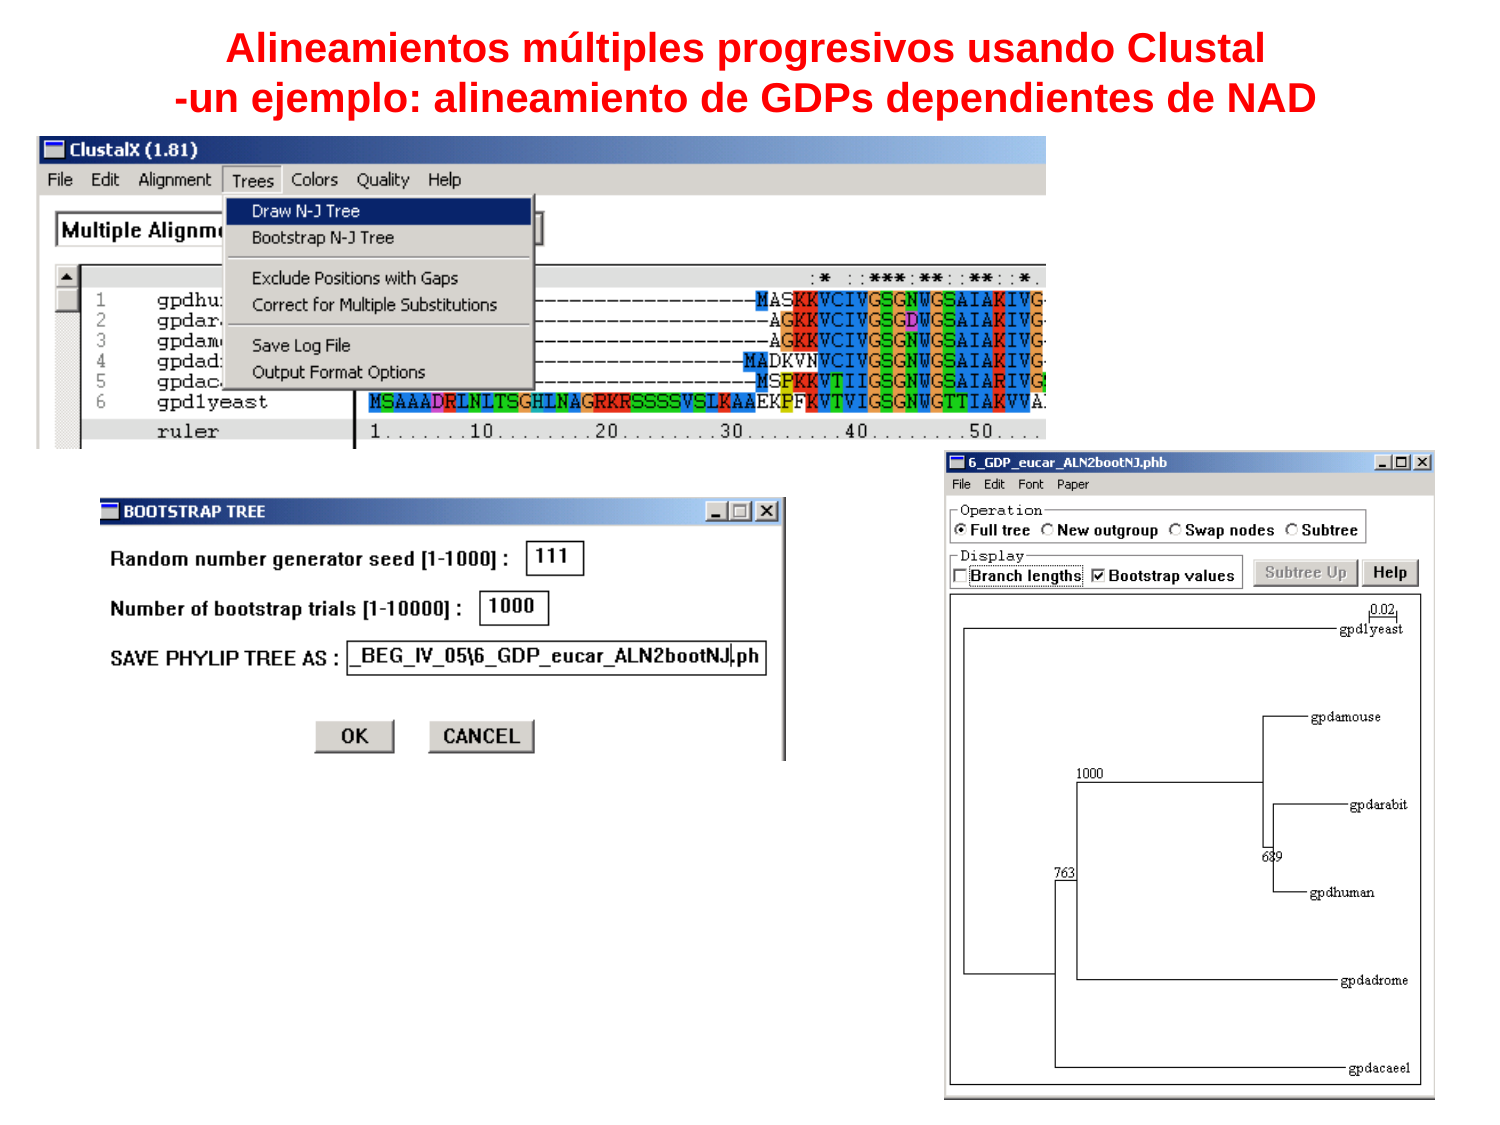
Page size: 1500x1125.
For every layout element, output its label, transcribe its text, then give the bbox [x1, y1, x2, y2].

picture [35, 136, 1046, 449]
picture [100, 497, 786, 761]
picture [944, 450, 1435, 1101]
text_box Alineamientos múltiples progresivos usando Clustal -un ejemplo: alineamiento de GDPs dependientes de NAD [159, 13, 1333, 129]
